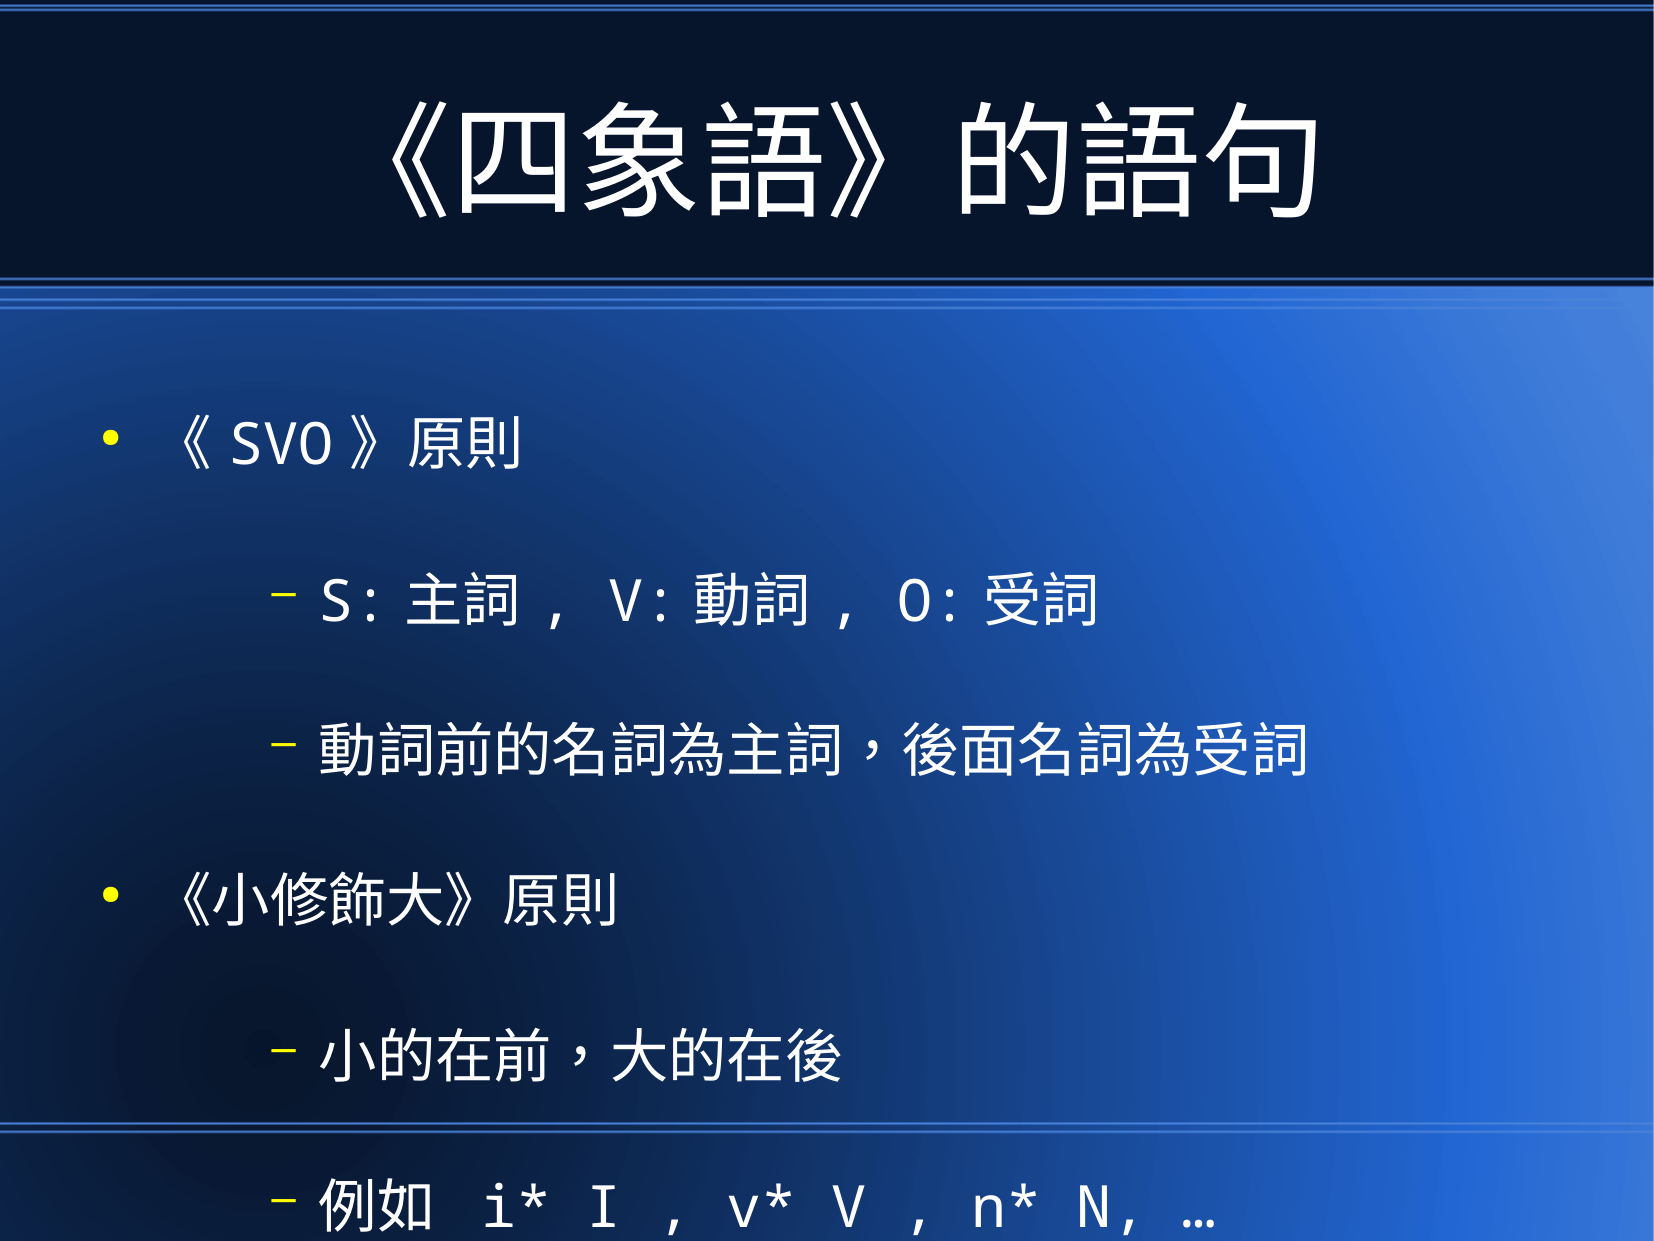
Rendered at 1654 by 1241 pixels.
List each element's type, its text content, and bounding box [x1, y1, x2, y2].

list 《SVO》原則 S:主詞, V:動詞, O:受詞 動詞前的名詞為主詞，後面名詞為受詞 《小修飾大》原則 小的在前，大的在後 例如 i* I , v* V , n* N, … [82, 355, 1619, 1241]
picture [0, 0, 1654, 1241]
title 《四象語》的語句 [82, 49, 1571, 257]
